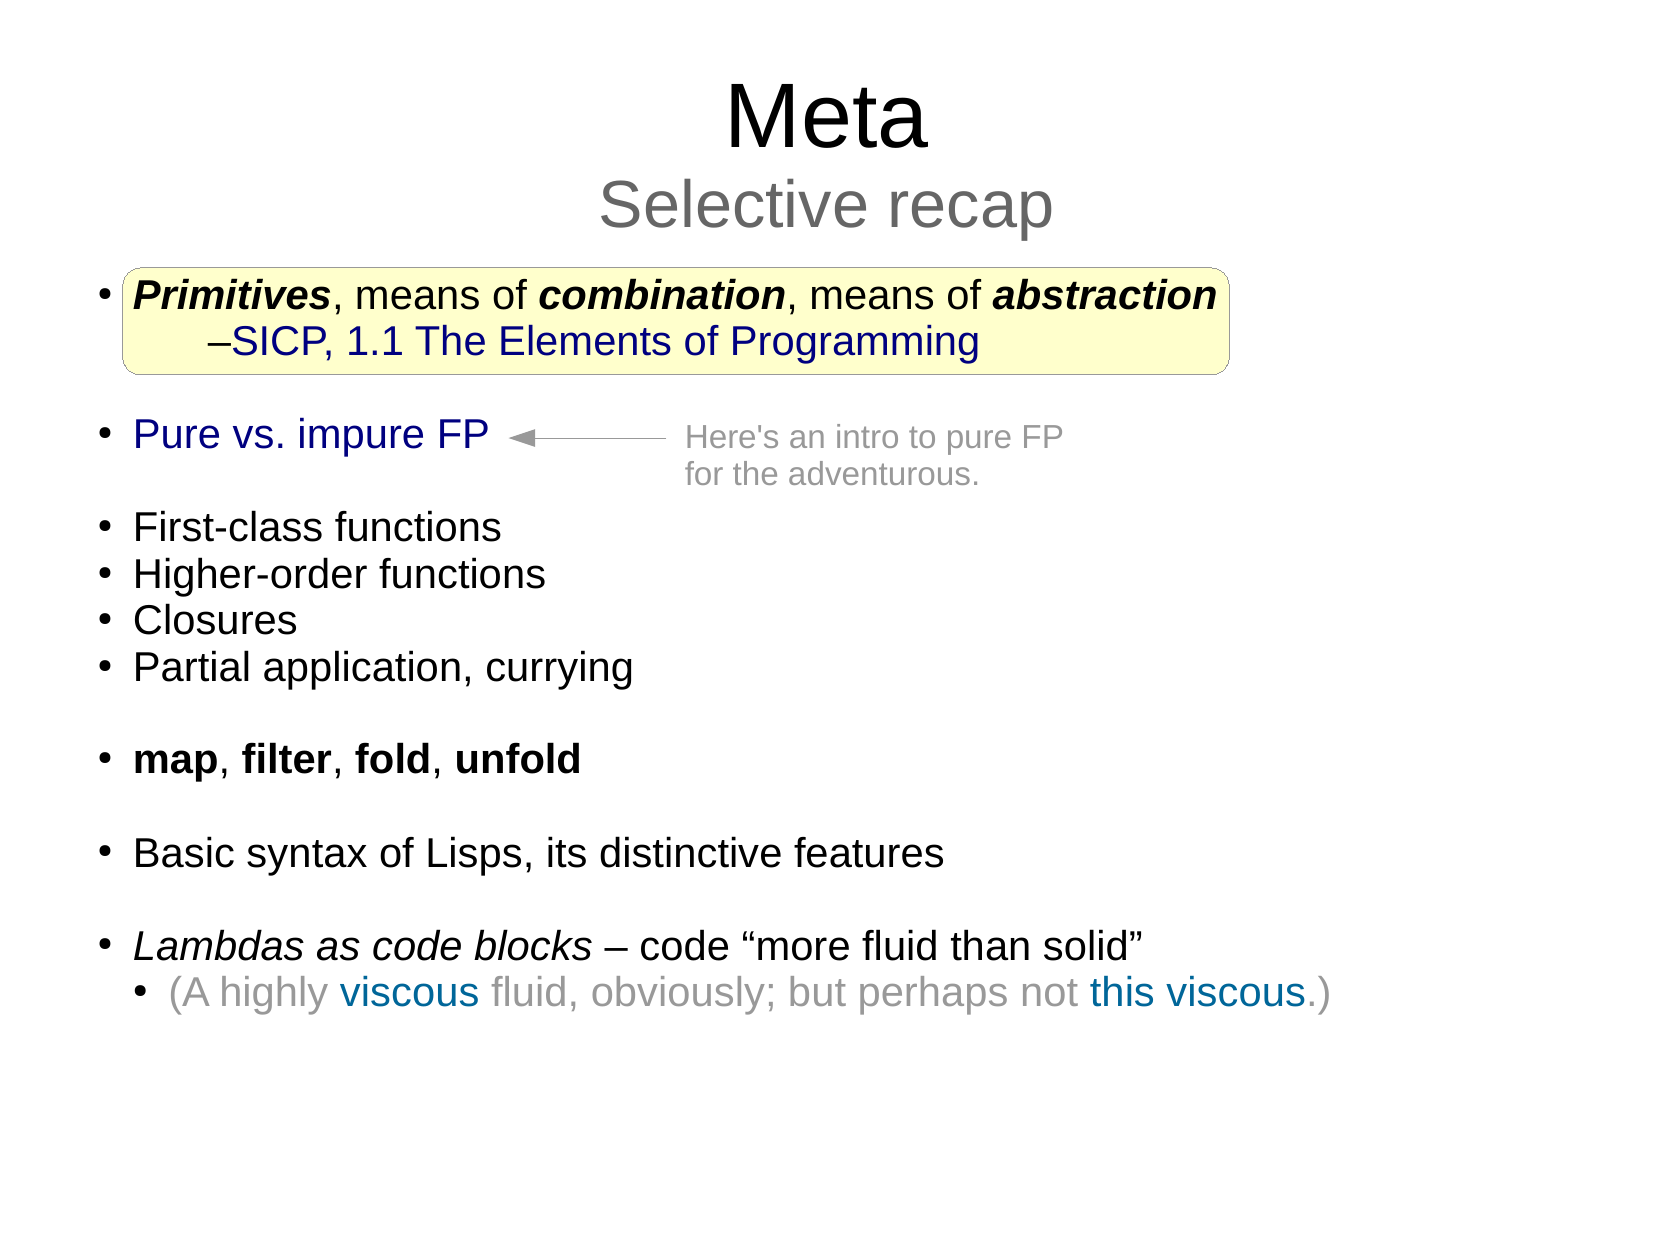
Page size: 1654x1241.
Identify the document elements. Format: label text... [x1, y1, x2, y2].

title Meta Selective recap [82, 49, 1571, 257]
text_box Here's an intro to pure FP for the adventurous. [669, 411, 1080, 502]
text_box Primitives, means of combination, means of abstraction –SICP, 1.1 The Elements of Programming Pure vs. impure FP First-class functions Higher-order functions Closures Partial application, currying map, filter, fold, unfold Basic syntax of Lisps, its distinctive features Lambdas as code blocks – code “more fluid than solid” (A highly viscous fluid, obviously; but perhaps not this viscous.) [82, 264, 1561, 1162]
